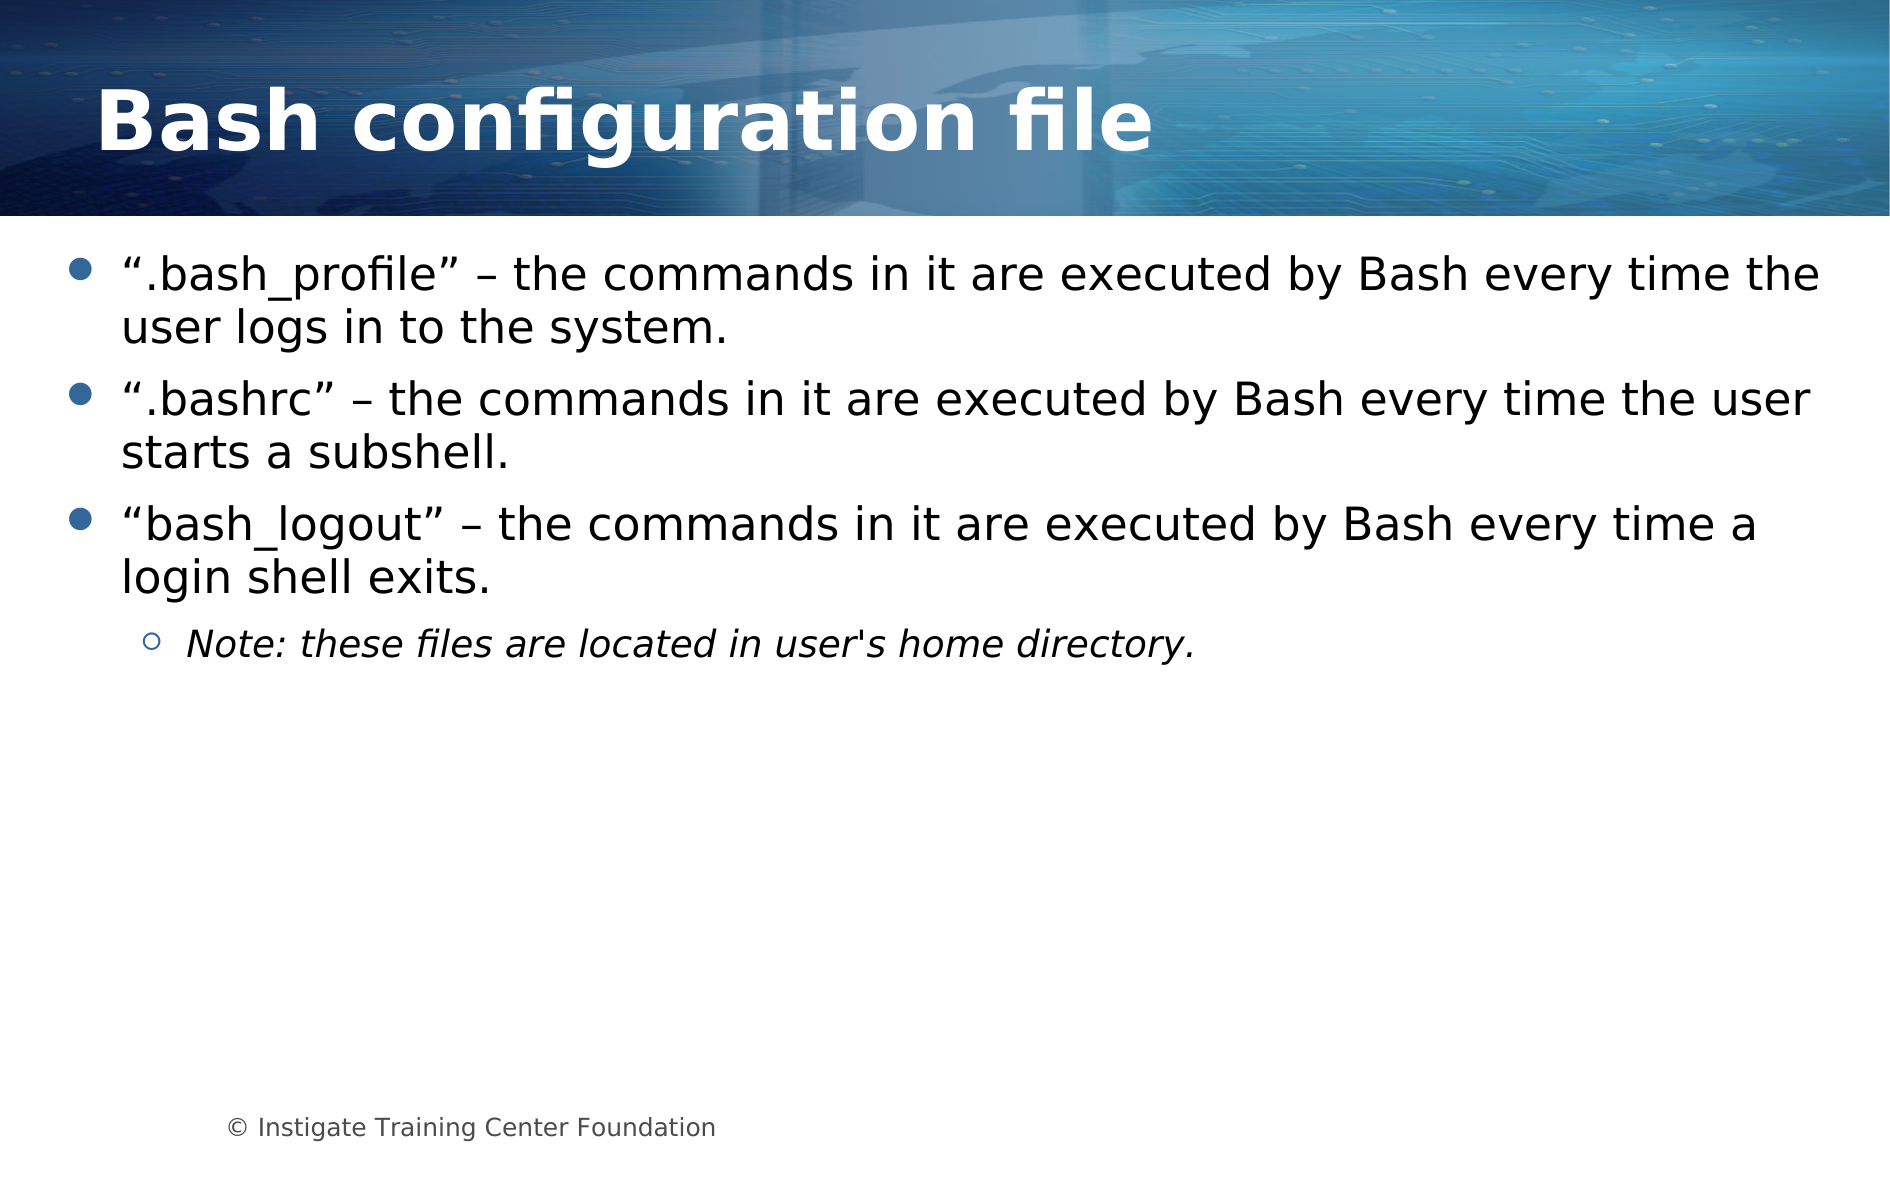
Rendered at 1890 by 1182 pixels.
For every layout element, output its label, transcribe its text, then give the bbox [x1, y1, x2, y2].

title Bash configuration file [94, 54, 1793, 210]
list “.bash_profile” – the commands in it are executed by Bash every time the user logs in to the system. “.bashrc” – the commands in it are executed by Bash every time the user starts a subshell. “bash_logout” – the commands in it are executed by Bash every time a login shell exits. Note: these files are located in user's home directory. [65, 247, 1838, 1013]
picture [0, 0, 1890, 216]
